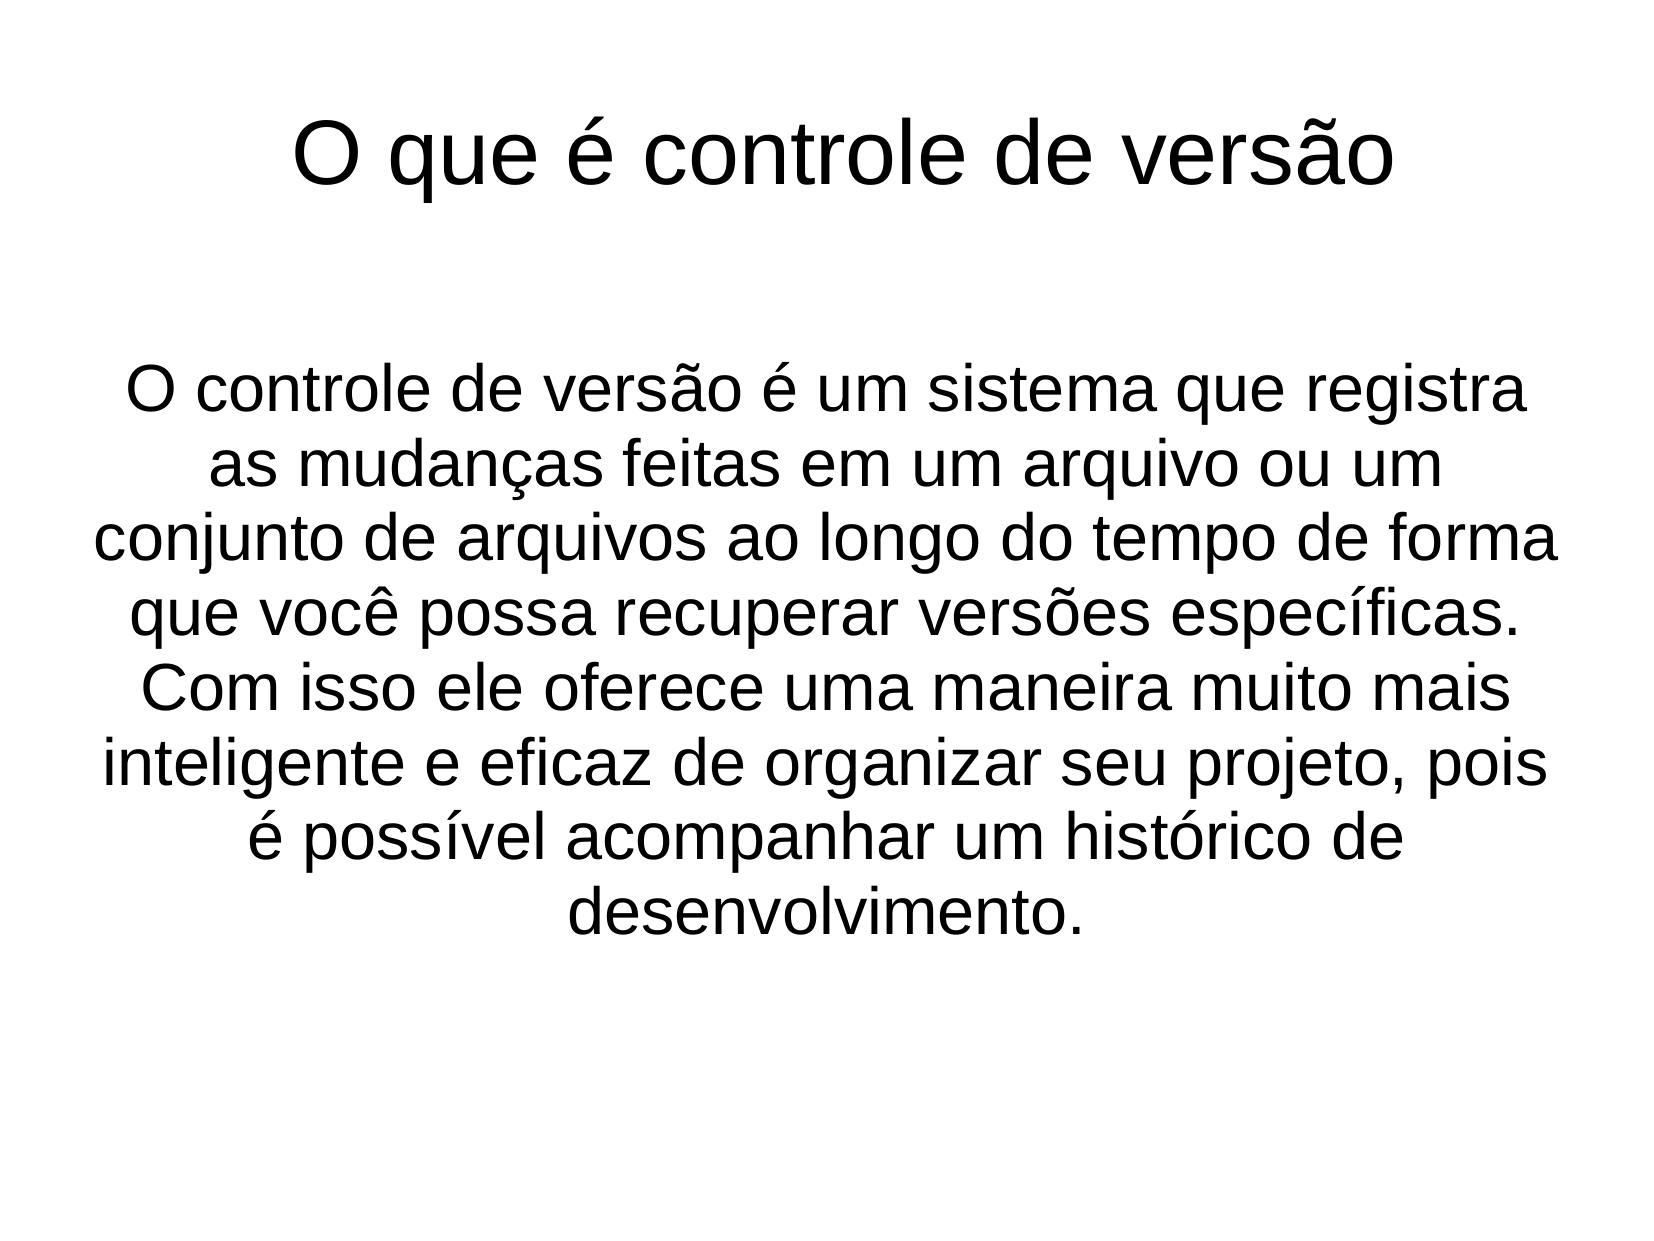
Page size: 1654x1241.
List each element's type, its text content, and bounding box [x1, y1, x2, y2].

title O que é controle de versão [82, 49, 1571, 257]
subtitle O controle de versão é um sistema que registra as mudanças feitas em um arquivo ou um conjunto de arquivos ao longo do tempo de forma que você possa recuperar versões específicas. Com isso ele oferece uma maneira muito mais inteligente e eficaz de organizar seu projeto, pois é possível acompanhar um histórico de desenvolvimento. [82, 290, 1571, 1010]
